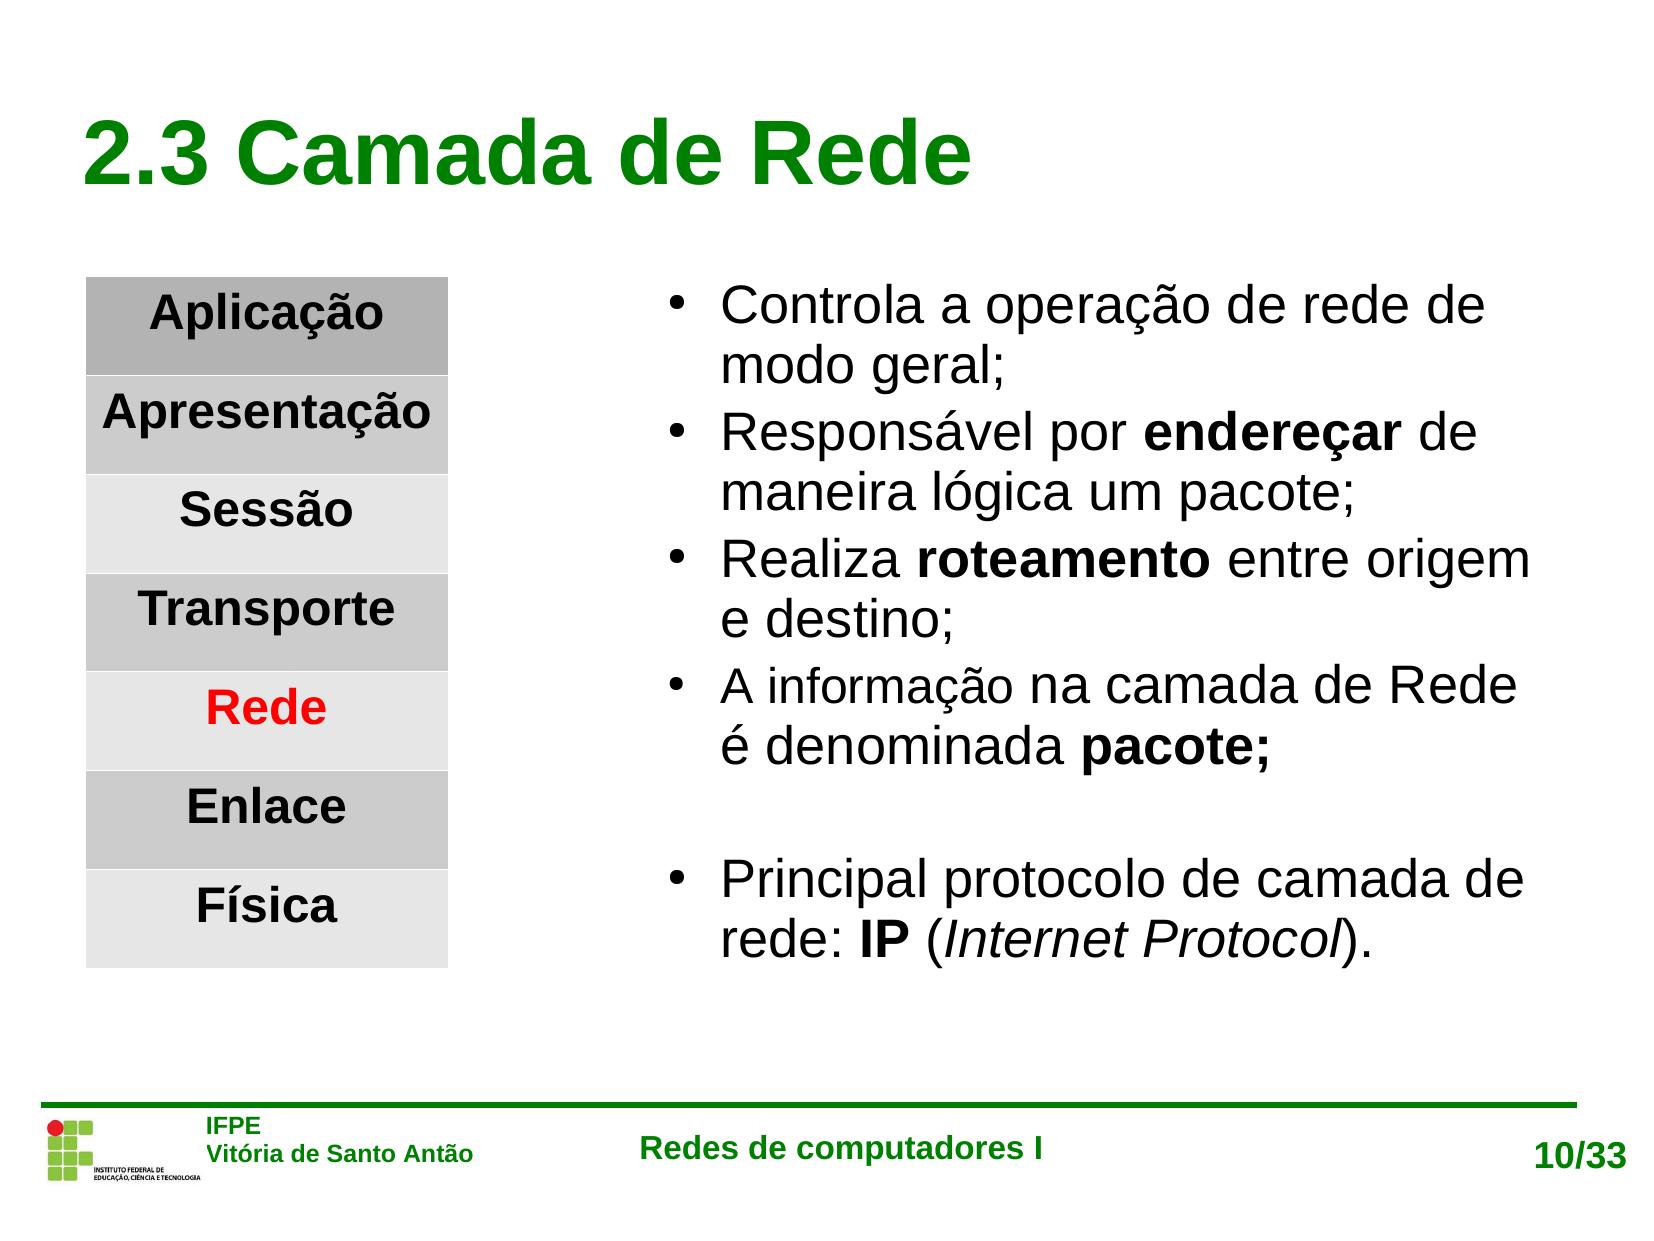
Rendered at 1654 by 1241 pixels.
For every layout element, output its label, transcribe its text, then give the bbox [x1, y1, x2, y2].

table_cell Sessão [86, 475, 448, 573]
table_cell Física [86, 870, 448, 968]
table_header Aplicação [86, 277, 448, 375]
list Controla a operação de rede de modo geral; Responsável por endereçar de maneira lógica um pacote; Realiza roteamento entre origem e destino; A informação na camada de Rede é denominada pacote; Principal protocolo de camada de rede: IP (Internet Protocol). [649, 274, 1553, 1212]
table_cell Apresentação [86, 376, 448, 474]
title 2.3 Camada de Rede [82, 49, 1571, 257]
table_cell Transporte [86, 574, 448, 671]
table_cell Rede [86, 672, 448, 770]
picture [39, 1111, 207, 1191]
table_cell Enlace [86, 771, 448, 869]
